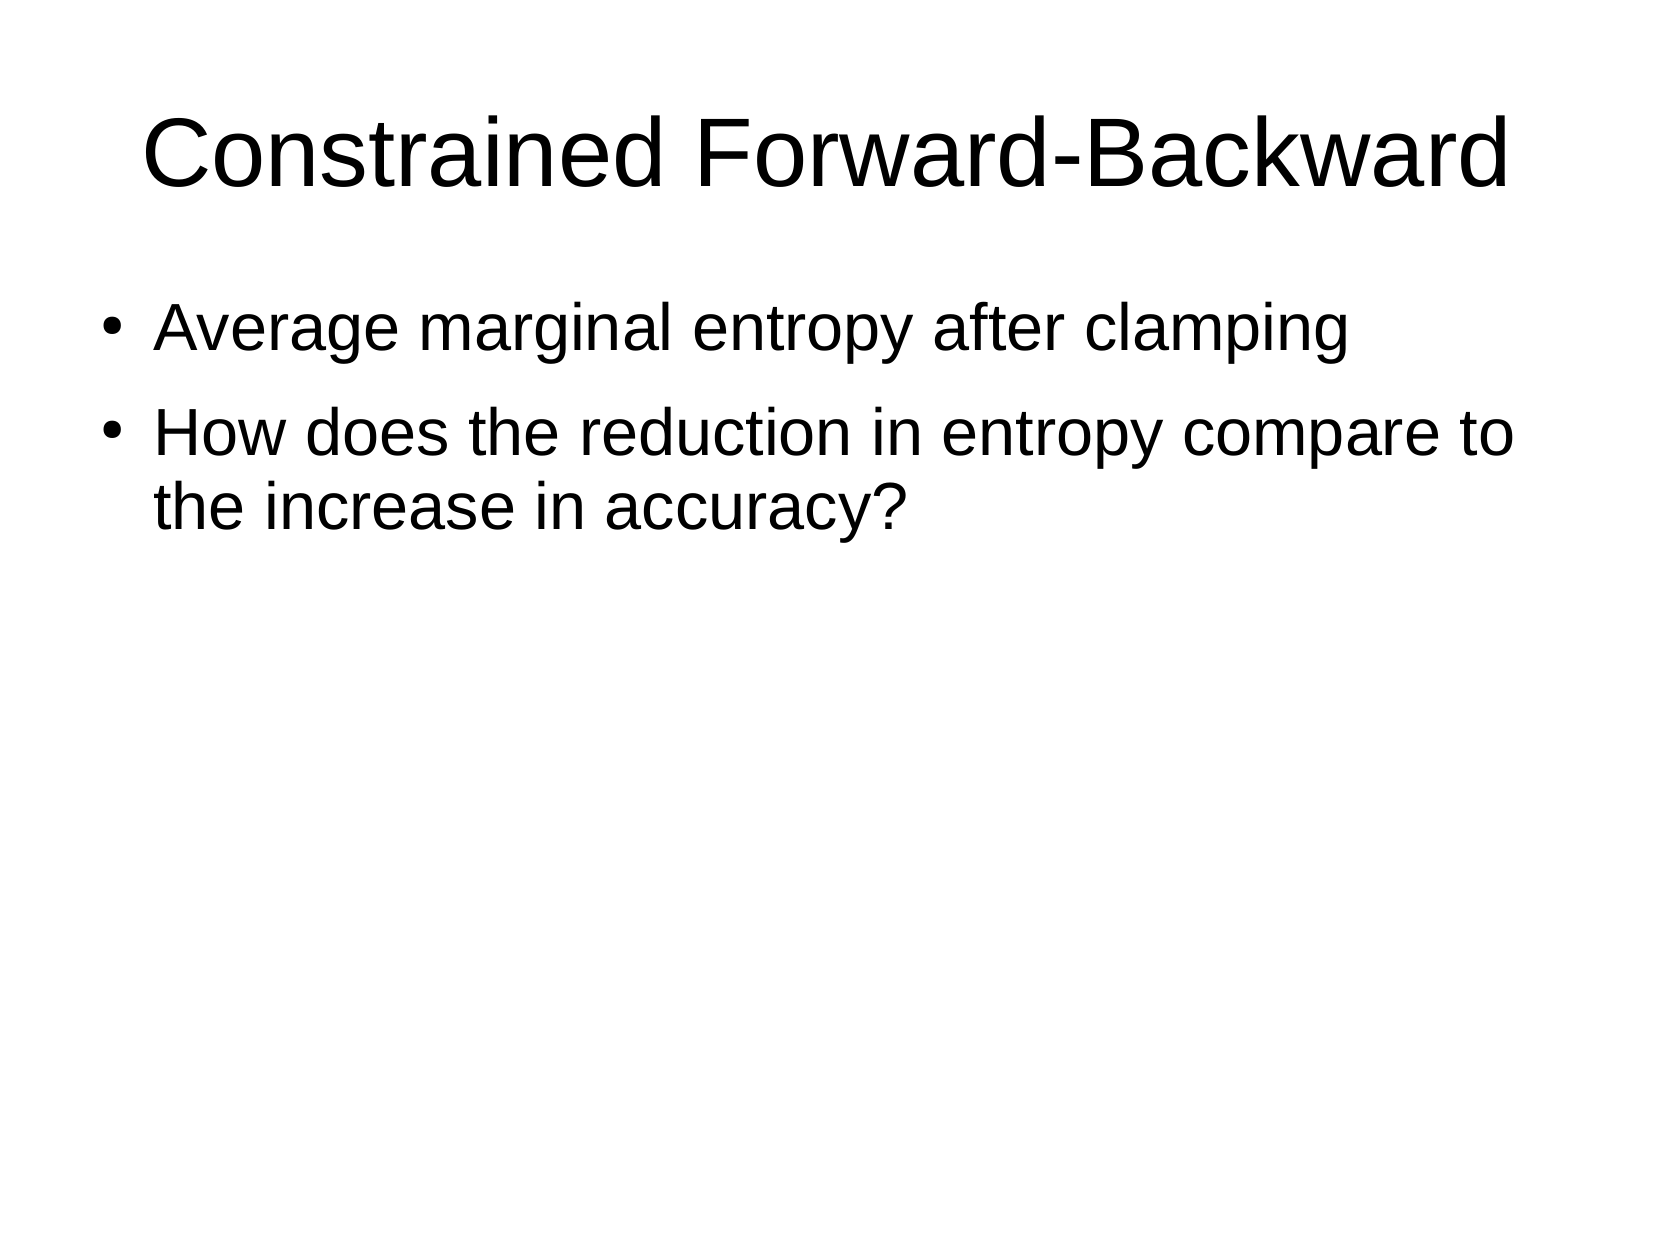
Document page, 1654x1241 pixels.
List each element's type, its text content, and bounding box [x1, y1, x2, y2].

title Constrained Forward-Backward [82, 49, 1571, 257]
list Average marginal entropy after clamping How does the reduction in entropy compare to the increase in accuracy? [82, 290, 1571, 1109]
